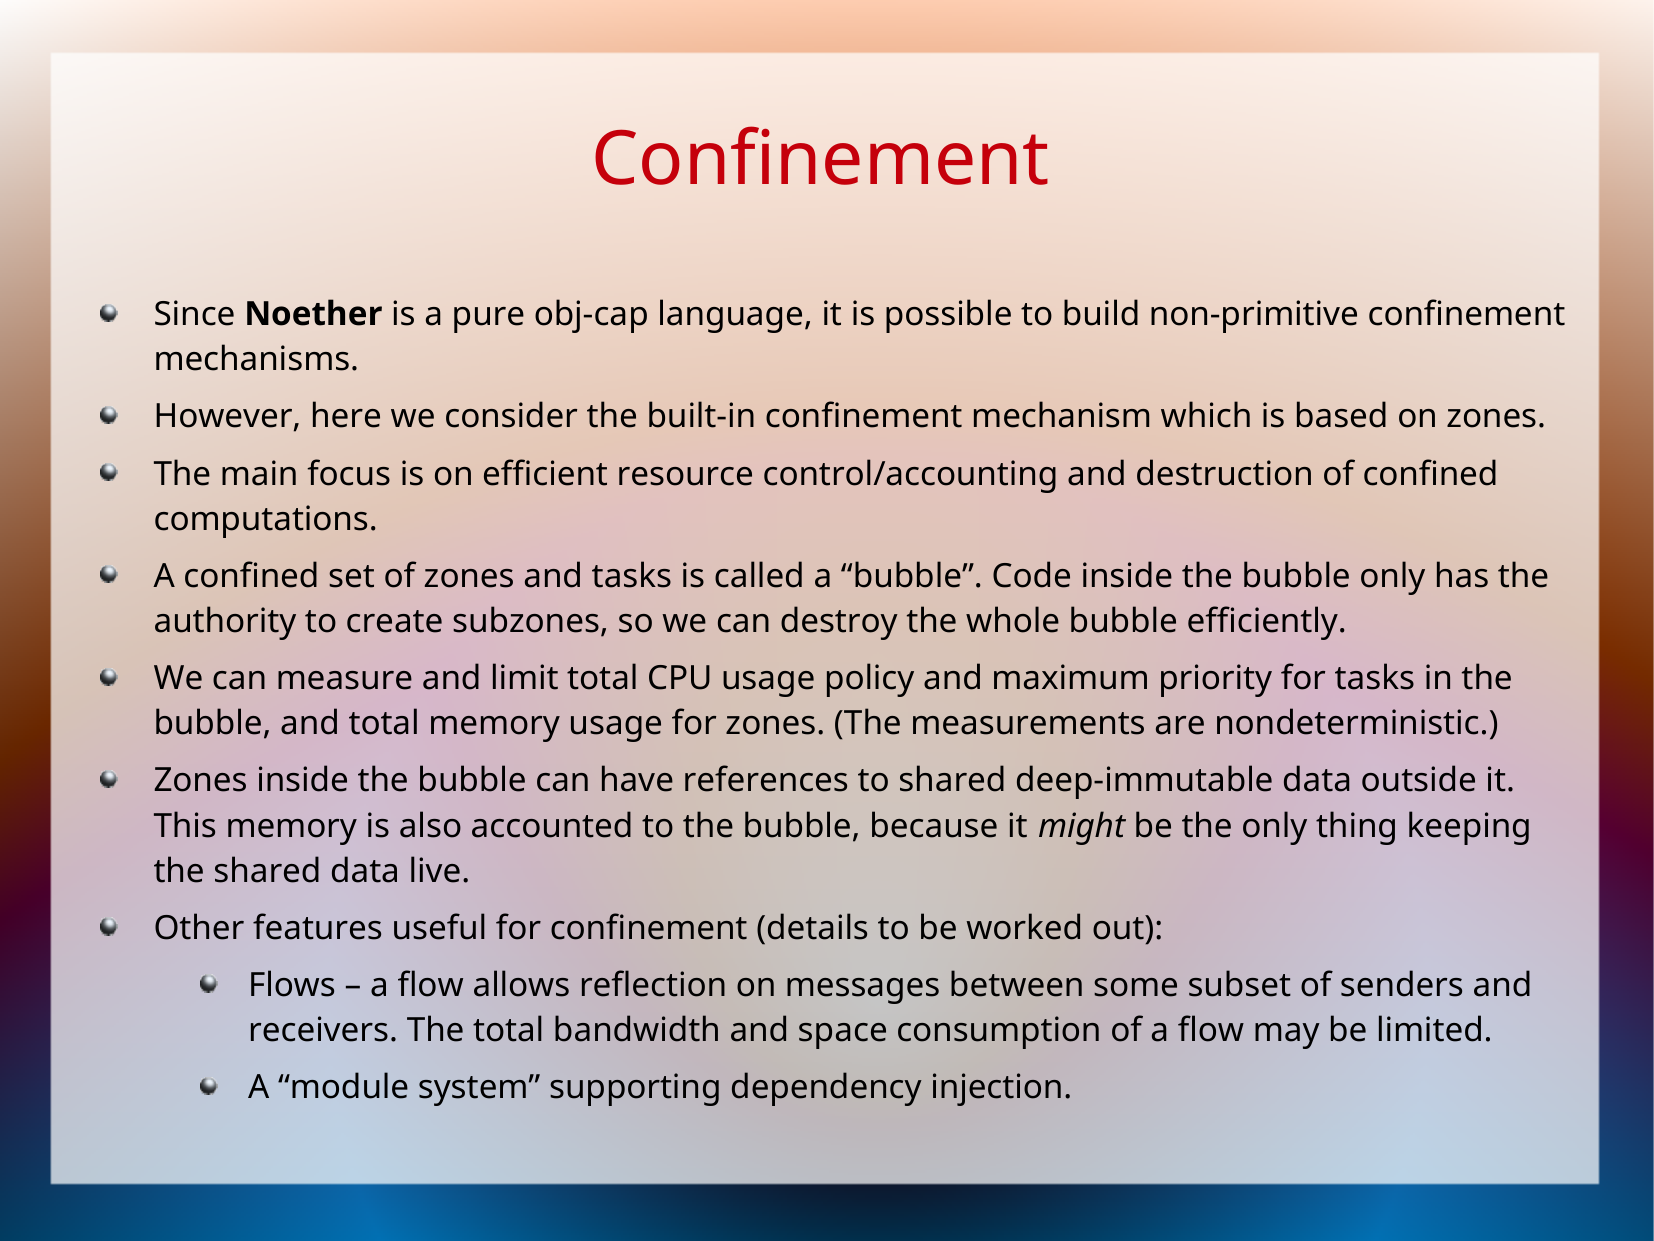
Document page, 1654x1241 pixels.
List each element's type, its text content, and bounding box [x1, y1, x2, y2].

list Since Noether is a pure obj-cap language, it is possible to build non-primitive confinement mechanisms. However, here we consider the built-in confinement mechanism which is based on zones. The main focus is on efficient resource control/accounting and destruction of confined computations. A confined set of zones and tasks is called a “bubble”. Code inside the bubble only has the authority to create subzones, so we can destroy the whole bubble efficiently. We can measure and limit total CPU usage policy and maximum priority for tasks in the bubble, and total memory usage for zones. (The measurements are nondeterministic.) Zones inside the bubble can have references to shared deep-immutable data outside it. This memory is also accounted to the bubble, because it might be the only thing keeping the shared data live. Other features useful for confinement (details to be worked out): Flows – a flow allows reflection on messages between some subset of senders and receivers. The total bandwidth and space consumption of a flow may be limited. A “module system” supporting dependency injection. [82, 290, 1571, 1094]
title Confinement [76, 59, 1565, 252]
picture [0, 0, 1654, 1241]
